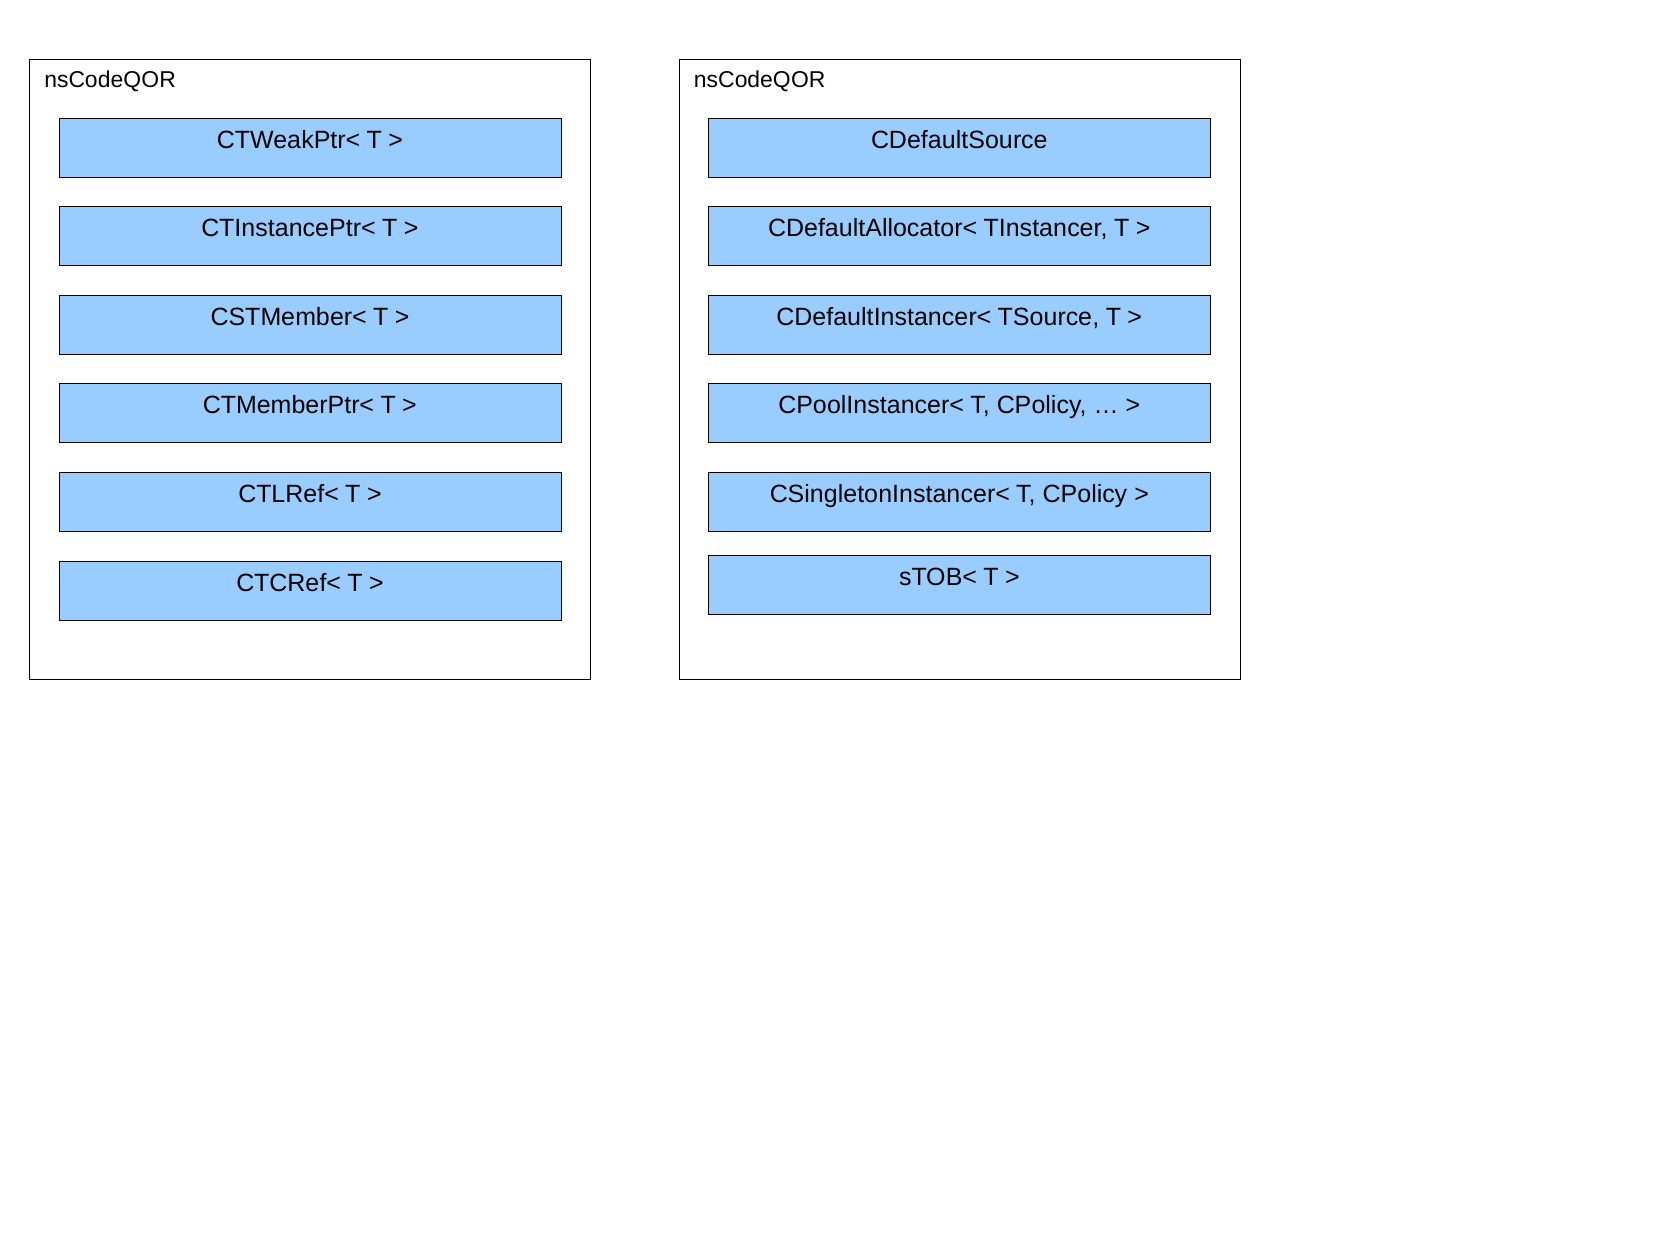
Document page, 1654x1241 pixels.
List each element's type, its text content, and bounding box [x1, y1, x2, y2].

text_box CSingletonInstancer< T, CPolicy > [708, 472, 1211, 532]
text_box CTInstancePtr< T > [59, 206, 562, 266]
text_box CTWeakPtr< T > [59, 118, 562, 178]
text_box sTOB< T > [708, 555, 1211, 615]
text_box CDefaultAllocator< TInstancer, T > [708, 206, 1211, 266]
text_box nsCodeQOR [679, 59, 1241, 680]
text_box CTLRef< T > [59, 472, 562, 532]
text_box CPoolInstancer< T, CPolicy, … > [708, 383, 1211, 443]
text_box CDefaultSource [708, 118, 1211, 178]
text_box nsCodeQOR [29, 59, 591, 680]
text_box CSTMember< T > [59, 295, 562, 355]
text_box CTCRef< T > [59, 561, 562, 621]
text_box CDefaultInstancer< TSource, T > [708, 295, 1211, 355]
text_box CTMemberPtr< T > [59, 383, 562, 443]
